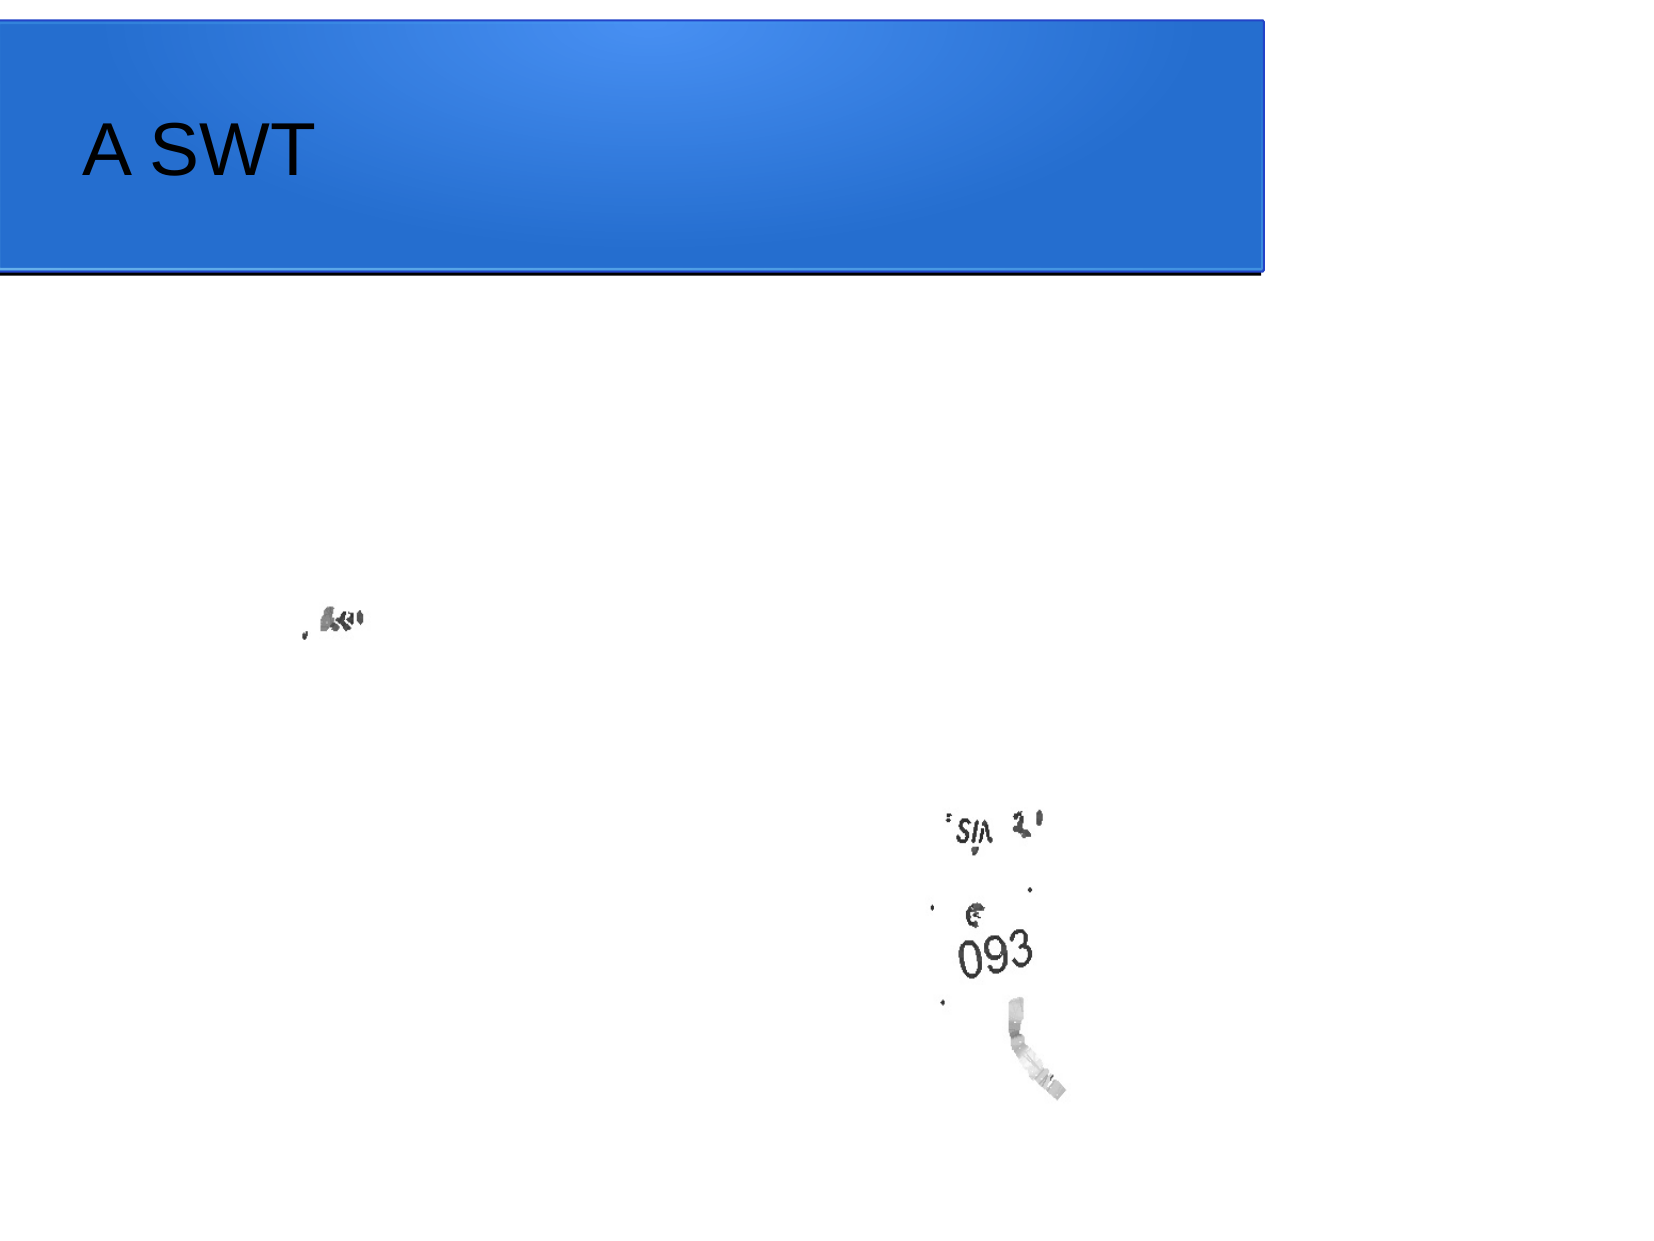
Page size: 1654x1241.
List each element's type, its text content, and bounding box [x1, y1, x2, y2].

title A SWT [82, 47, 1235, 252]
picture [200, 295, 1477, 1193]
